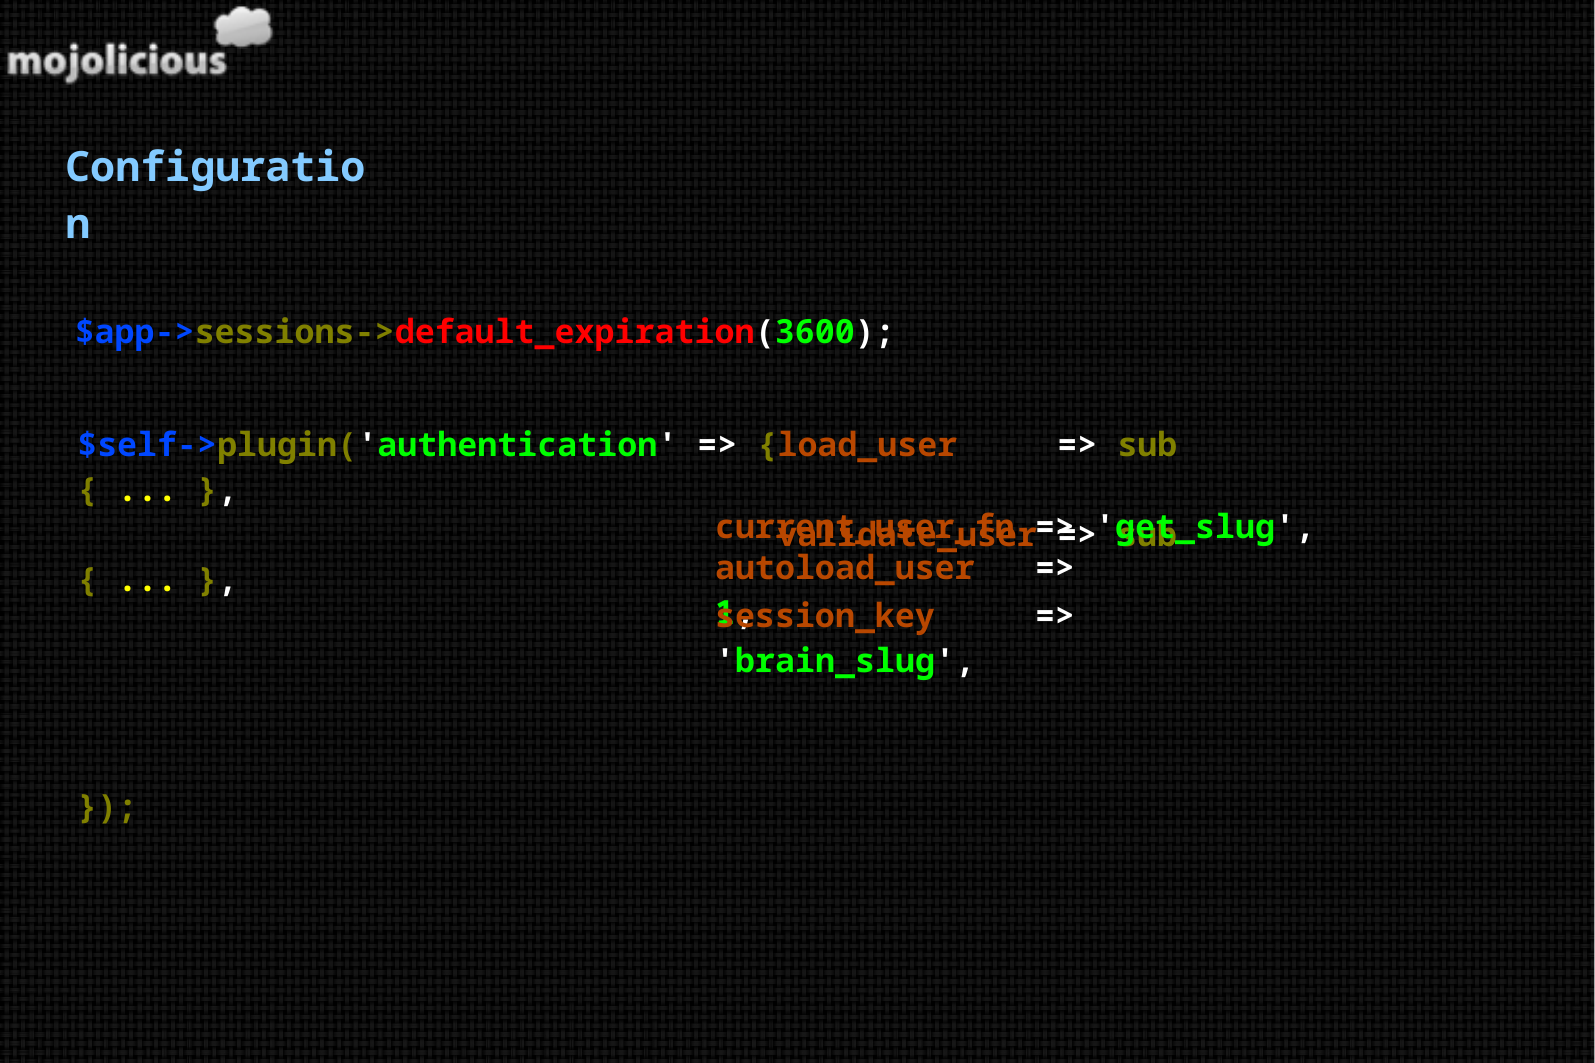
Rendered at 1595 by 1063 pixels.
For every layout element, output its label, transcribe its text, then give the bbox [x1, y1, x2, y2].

text_box $app->sessions->default_expiration(3600); [60, 300, 1056, 361]
text_box autoload_user => 1, [700, 550, 1125, 584]
text_box $self->plugin('authentication' => {load_user => sub { ... }, validate_user => sub { ... }, }); [62, 413, 1333, 709]
picture [0, 0, 1595, 1063]
text_box current_user_fn => 'get_slug', [700, 495, 1351, 550]
text_box session_key => 'brain_slug', [700, 584, 1326, 638]
text_box Configuration [50, 129, 403, 194]
